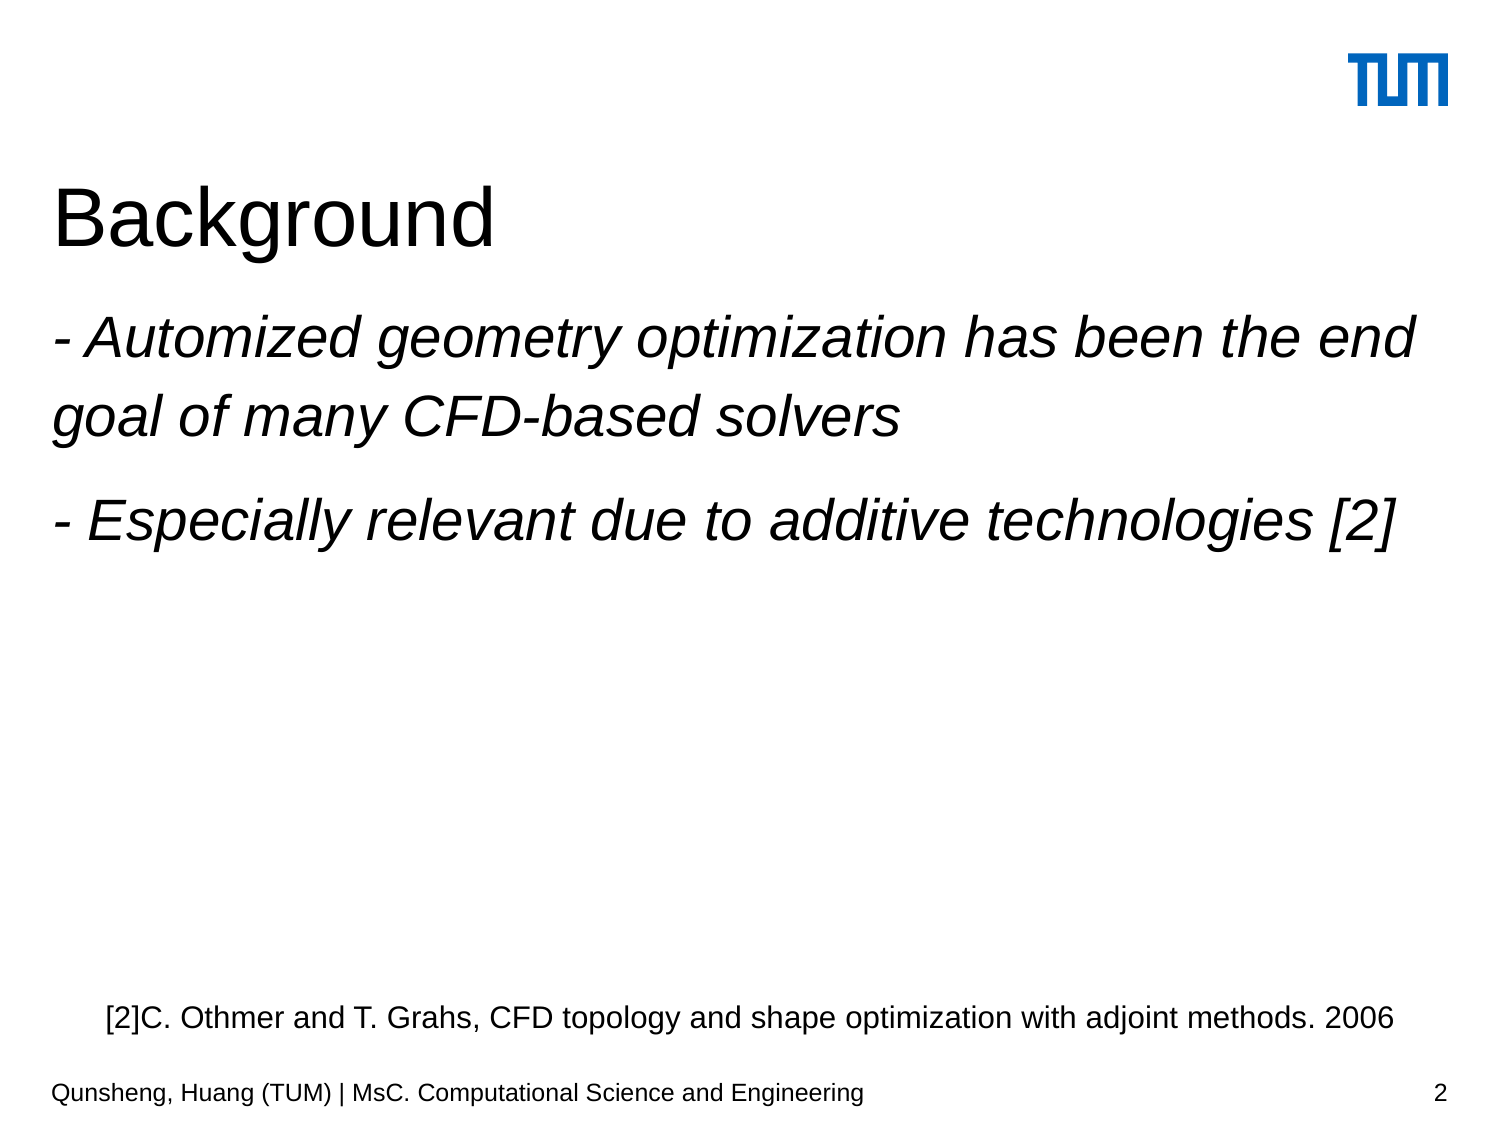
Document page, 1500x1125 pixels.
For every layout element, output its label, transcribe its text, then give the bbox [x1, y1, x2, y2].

text_box [2]C. Othmer and T. Grahs, CFD topology and shape optimization with adjoint methods. 2006 [90, 992, 1413, 1038]
title Background [52, 163, 1449, 231]
slide_number <number> [1111, 1061, 1448, 1122]
list - Automized geometry optimization has been the end goal of many CFD-based solvers - Especially relevant due to additive technologies [2] [52, 289, 1449, 1060]
